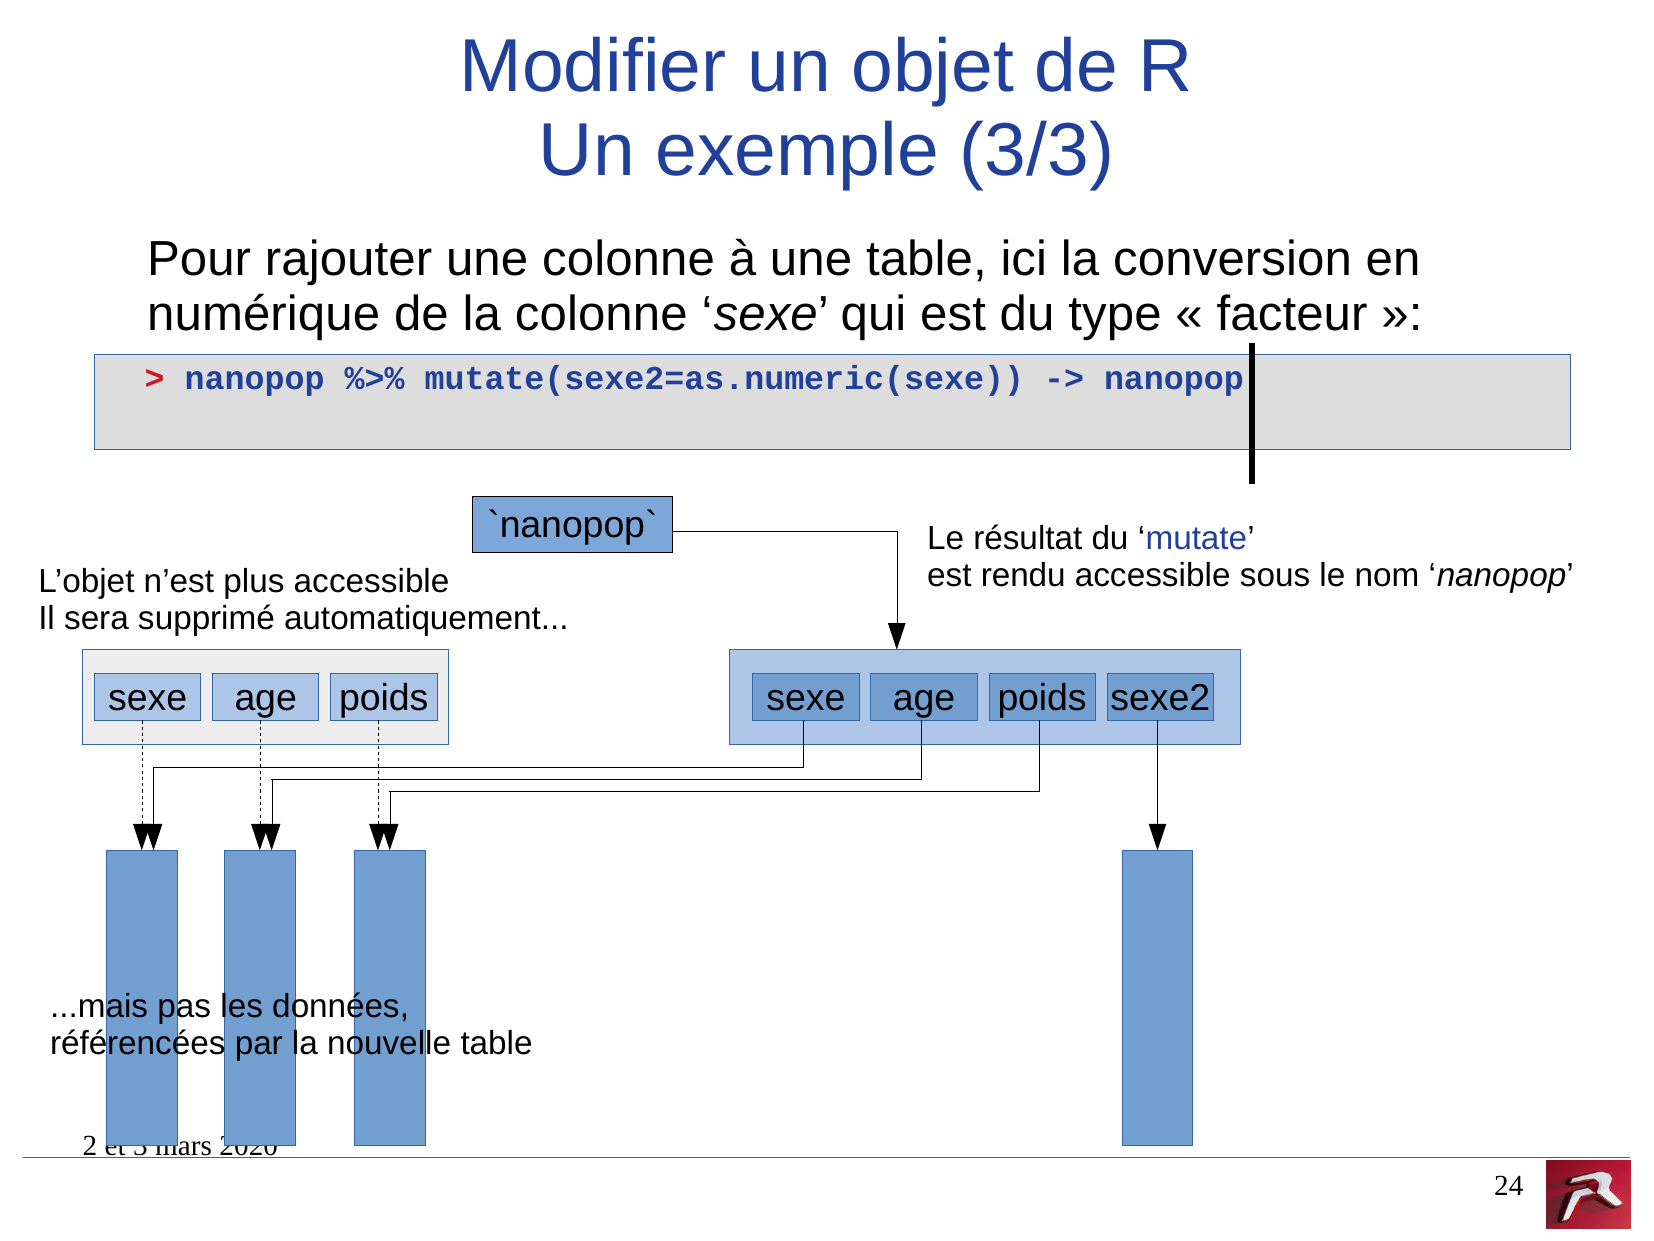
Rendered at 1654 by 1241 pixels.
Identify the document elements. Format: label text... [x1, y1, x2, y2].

text_box [354, 1070, 426, 1146]
text_box sexe [752, 673, 860, 721]
text_box `nanopop` [472, 496, 673, 553]
text_box poids [330, 673, 438, 721]
text_box age [212, 673, 319, 721]
text_box [224, 1070, 296, 1146]
text_box [729, 649, 1241, 745]
text_box age [870, 673, 978, 721]
text_box [354, 850, 426, 980]
text_box [82, 649, 449, 745]
text_box L’objet n’est plus accessible Il sera supprimé automatiquement... [23, 555, 585, 644]
title Modifier un objet de R Un exemple (3/3) [82, 23, 1571, 192]
text_box [106, 1070, 178, 1146]
text_box sexe2 [1107, 673, 1214, 721]
text_box > nanopop %>% mutate(sexe2=as.numeric(sexe)) -> nanopop [94, 354, 1249, 450]
text_box [224, 850, 296, 980]
text_box > nanopop %>% mutate(sexe2=as.numeric(sexe)) -> nanopop [1255, 354, 1571, 450]
text_box ...mais pas les données, référencées par la nouvelle table [35, 980, 549, 1070]
text_box poids [989, 673, 1096, 721]
picture [1546, 1160, 1631, 1229]
list Pour rajouter une colonne à une table, ici la conversion en numérique de la colonne ‘sexe’ qui est du type « facteur »: [82, 231, 1571, 343]
text_box [1122, 850, 1193, 1146]
text_box sexe [94, 673, 201, 721]
text_box [106, 850, 178, 980]
text_box Le résultat du ‘mutate’ est rendu accessible sous le nom ‘nanopop’ [912, 511, 1589, 601]
